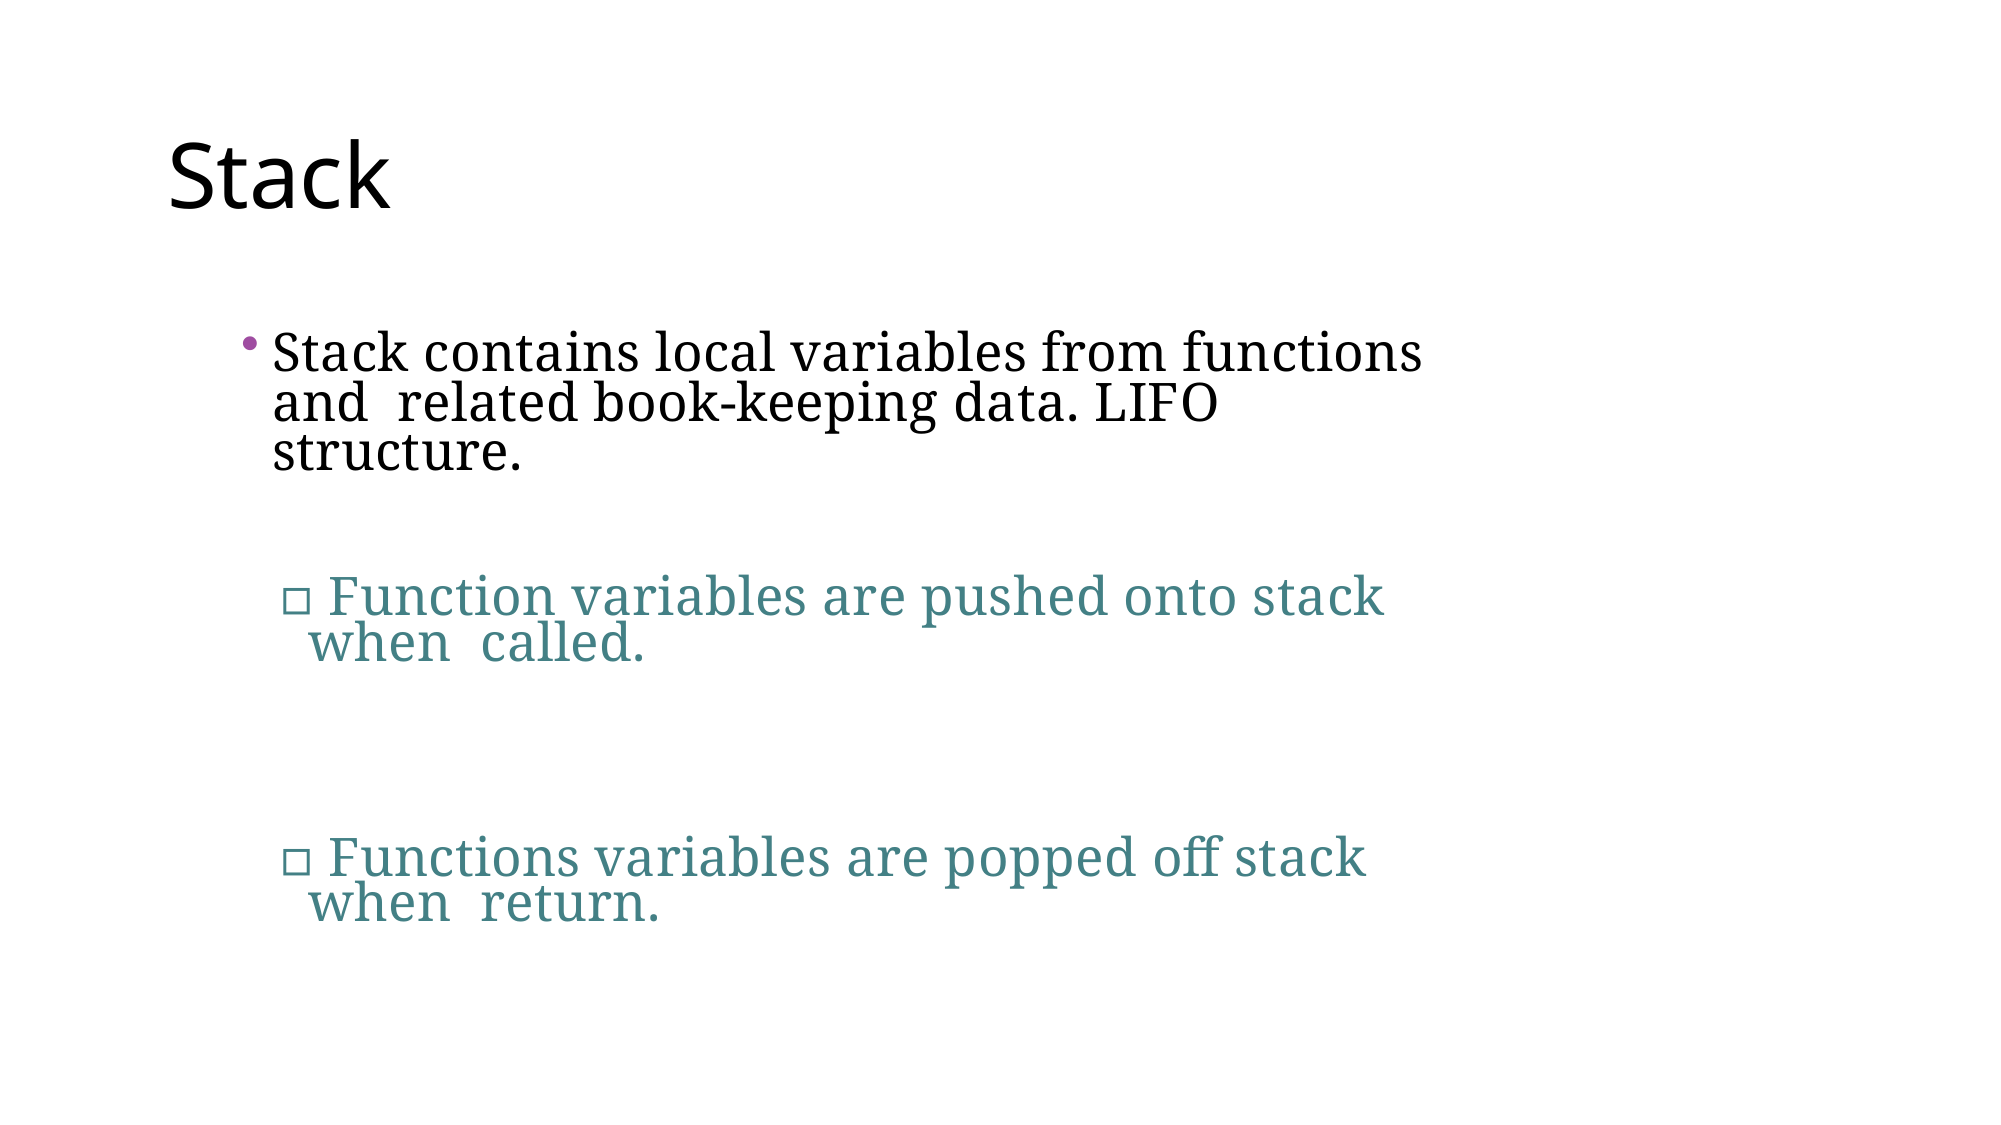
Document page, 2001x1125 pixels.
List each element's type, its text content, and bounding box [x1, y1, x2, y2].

text_box Stack contains local variables from functions and related book-keeping data. LIFO structure. ▫ Function variables are pushed onto stack when called. ▫ Functions variables are popped off stack when return. [239, 314, 1440, 931]
title Stack [165, 114, 663, 255]
